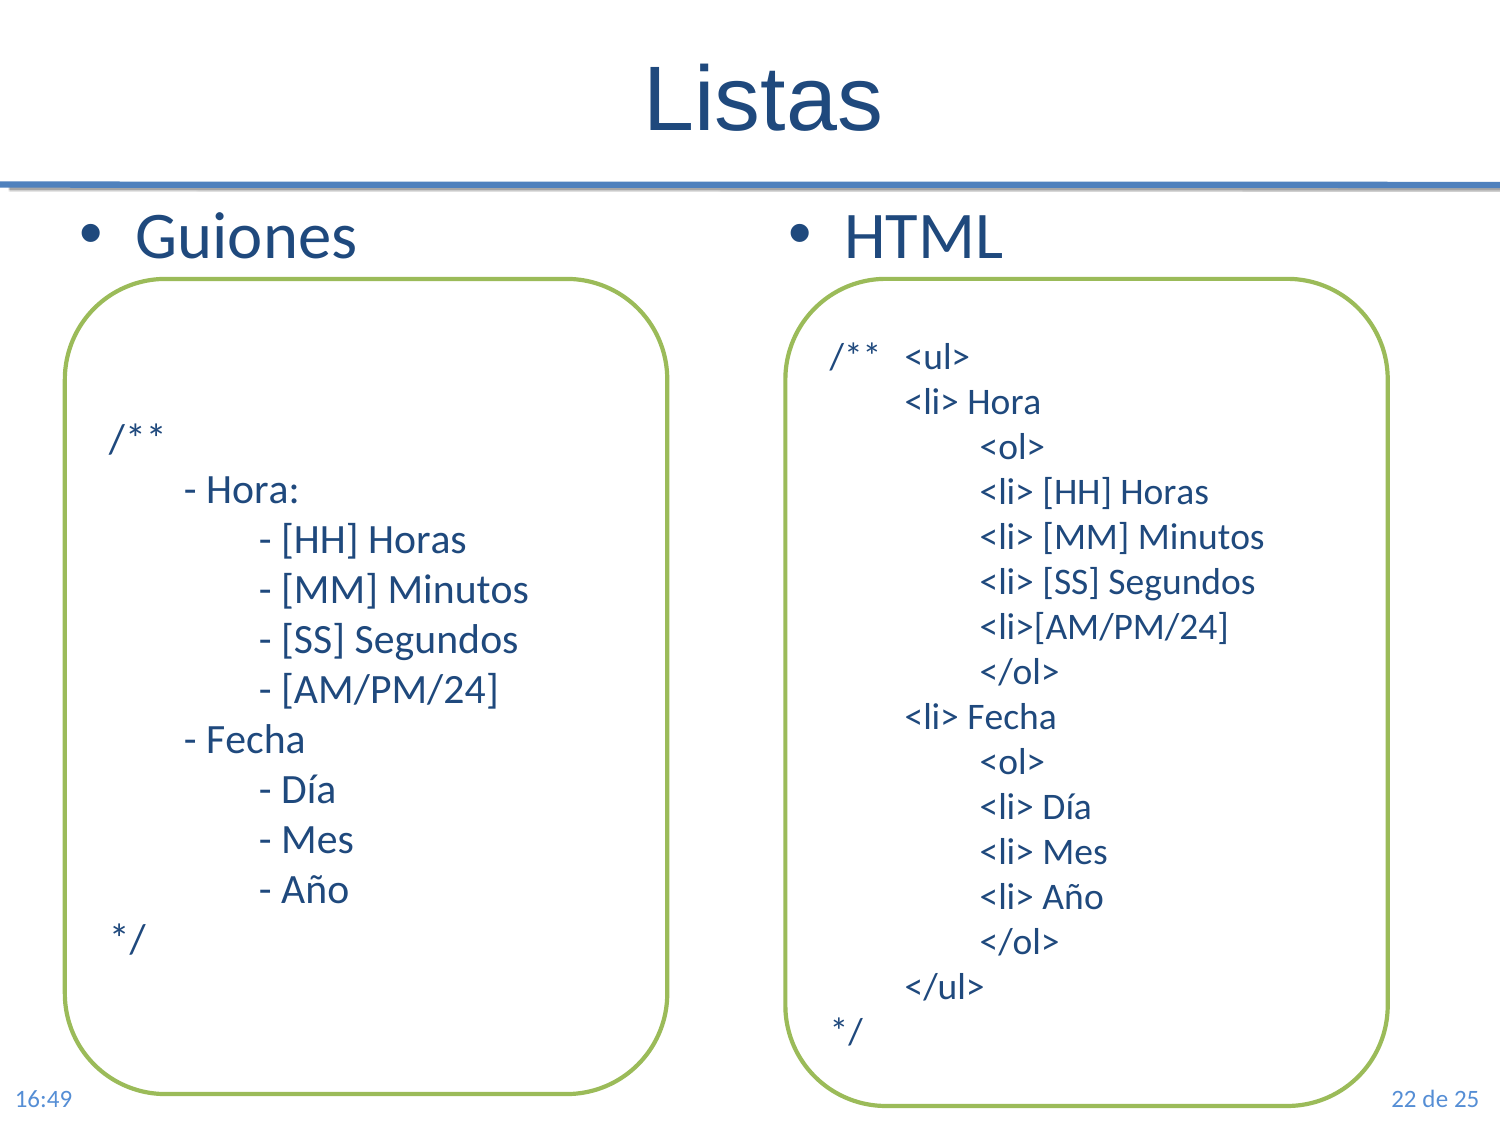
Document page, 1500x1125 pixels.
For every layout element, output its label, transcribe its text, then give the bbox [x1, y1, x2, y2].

text_box 16:49 [0, 1070, 124, 1125]
text_box <number> de 25 [1352, 1070, 1500, 1125]
text_box /** <ul> <li> Hora <ol> <li> [HH] Horas <li> [MM] Minutos <li> [SS] Segundos <li>[AM/PM/24] </ol> <li> Fecha <ol> <li> Día <li> Mes <li> Año </ol> </ul> */ [785, 284, 1388, 1106]
text_box HTML [773, 184, 1319, 284]
text_box /** - Hora: - [HH] Horas - [MM] Minutos - [SS] Segundos - [AM/PM/24] - Fecha - Día - Mes - Año */ [64, 284, 668, 1095]
text_box Listas [88, 0, 1439, 181]
text_box Guiones [64, 184, 610, 284]
